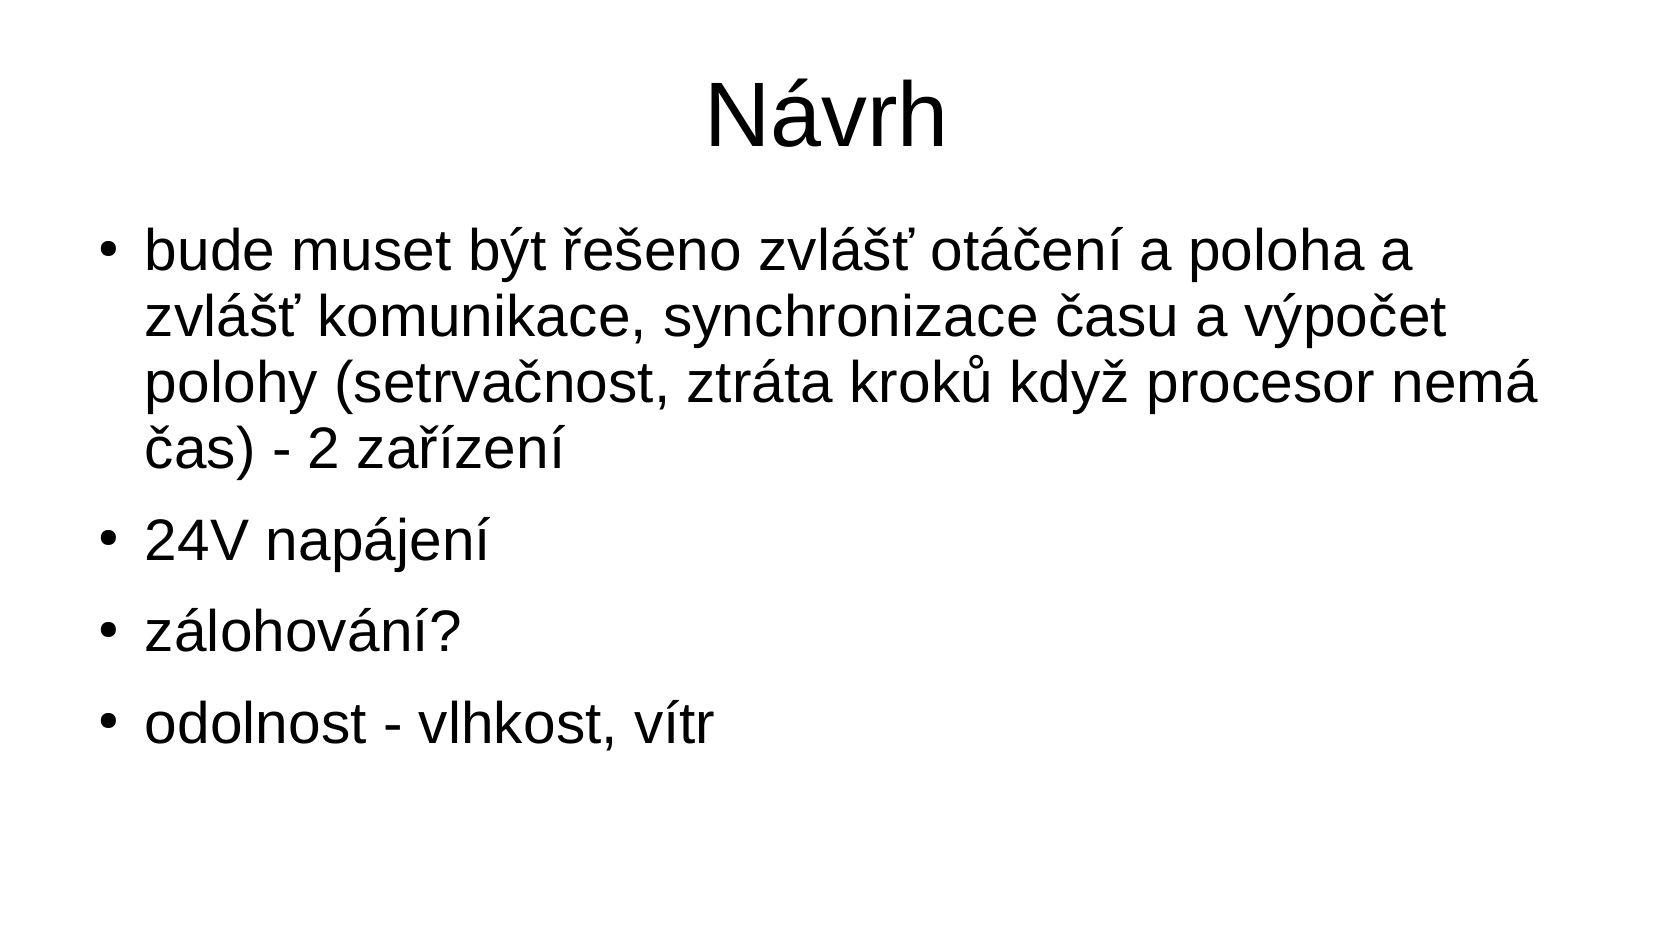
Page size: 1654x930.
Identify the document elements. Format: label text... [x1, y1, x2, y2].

title Návrh [82, 37, 1571, 193]
list bude muset být řešeno zvlášť otáčení a poloha a zvlášť komunikace, synchronizace času a výpočet polohy (setrvačnost, ztráta kroků když procesor nemá čas) - 2 zařízení 24V napájení zálohování? odolnost - vlhkost, vítr [82, 217, 1571, 757]
